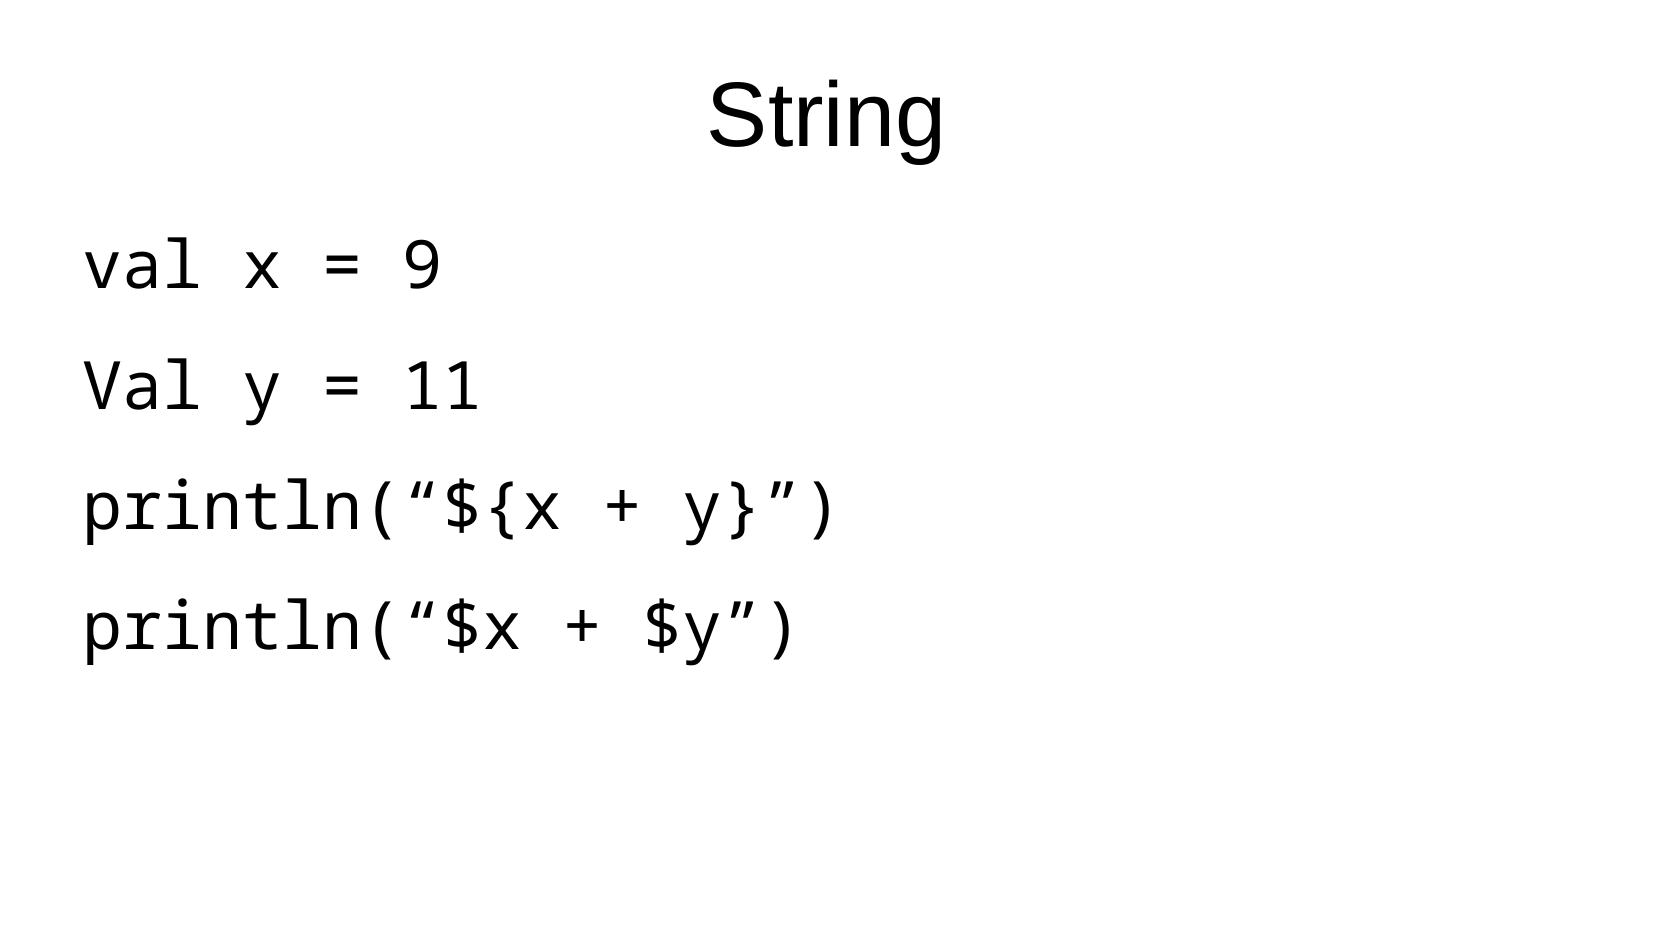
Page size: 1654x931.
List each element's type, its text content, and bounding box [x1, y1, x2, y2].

title String [82, 37, 1571, 193]
list val x = 9 Val y = 11 println(“${x + y}”) println(“$x + $y”) [82, 217, 1571, 758]
